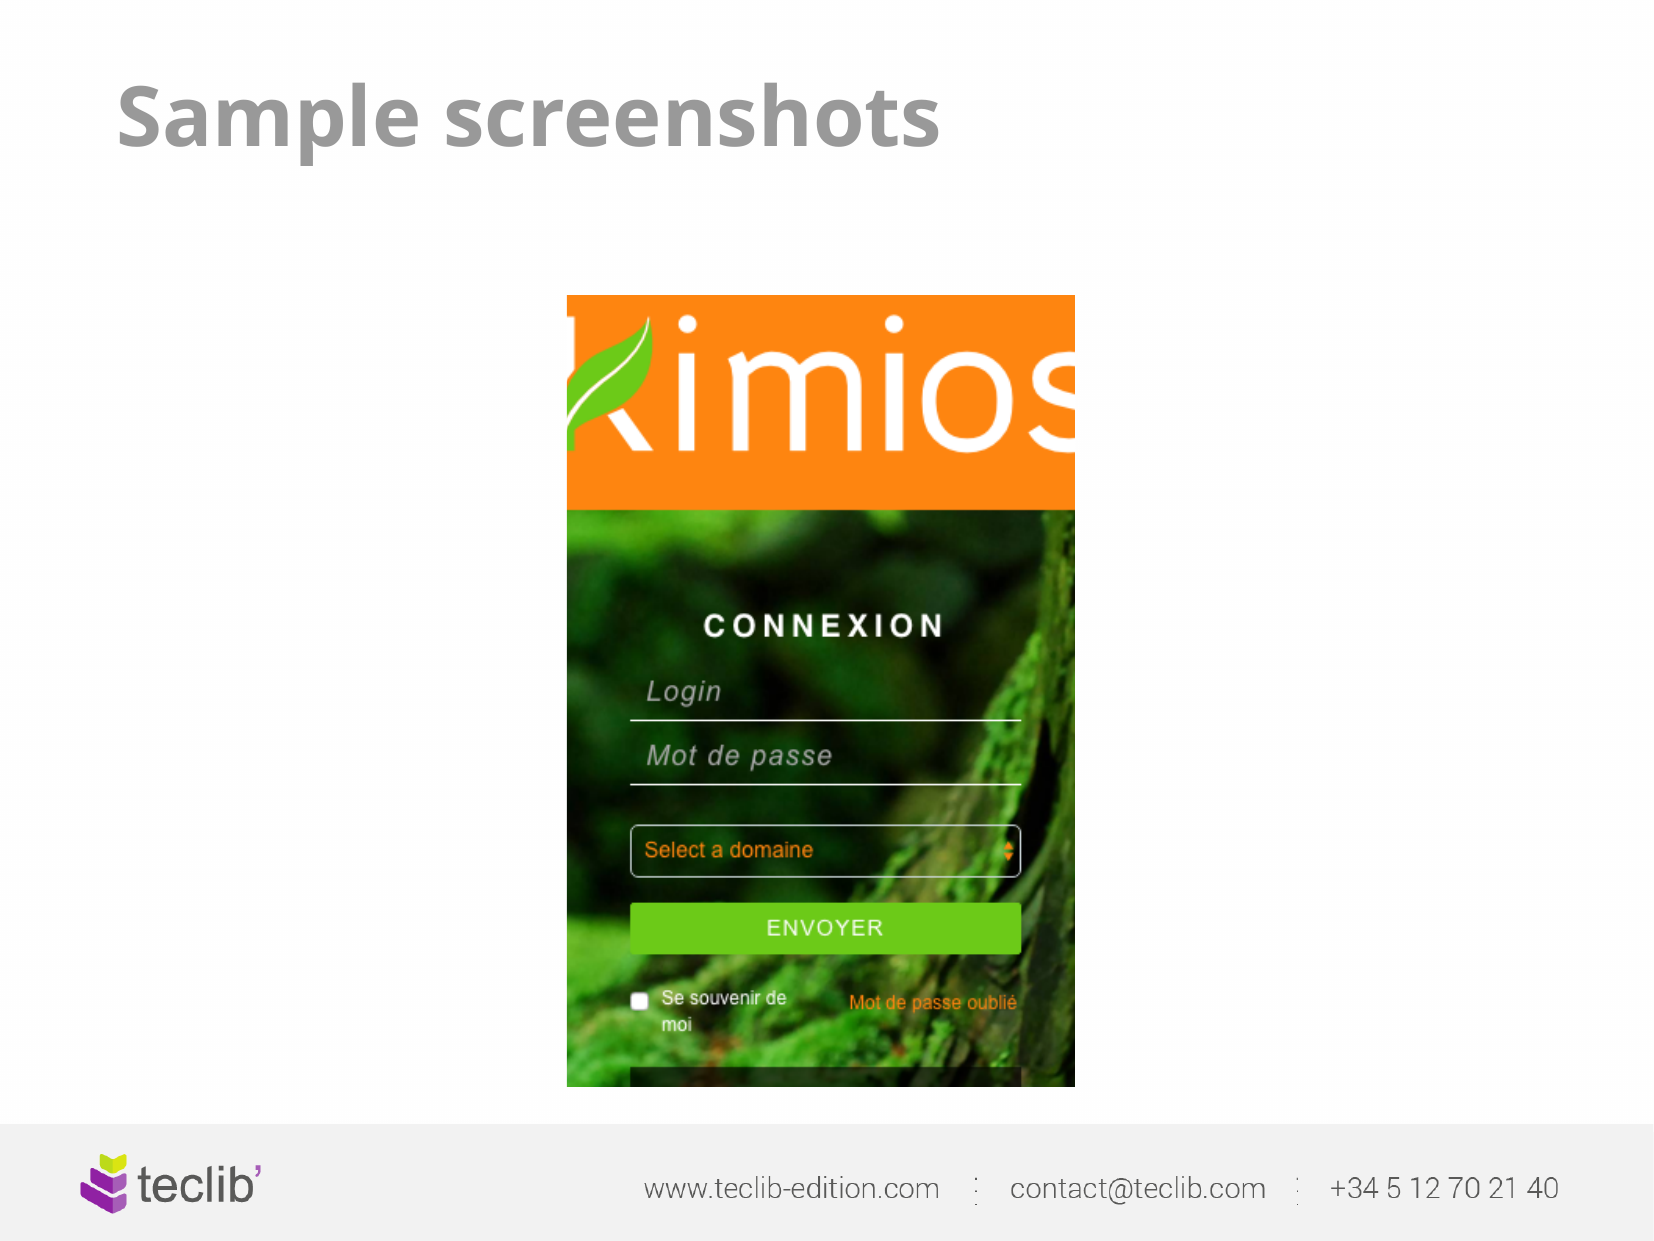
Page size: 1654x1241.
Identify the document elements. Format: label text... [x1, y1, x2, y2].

title Sample screenshots [81, 17, 1607, 212]
text_box [566, 295, 1075, 1087]
picture [0, 0, 1654, 1241]
